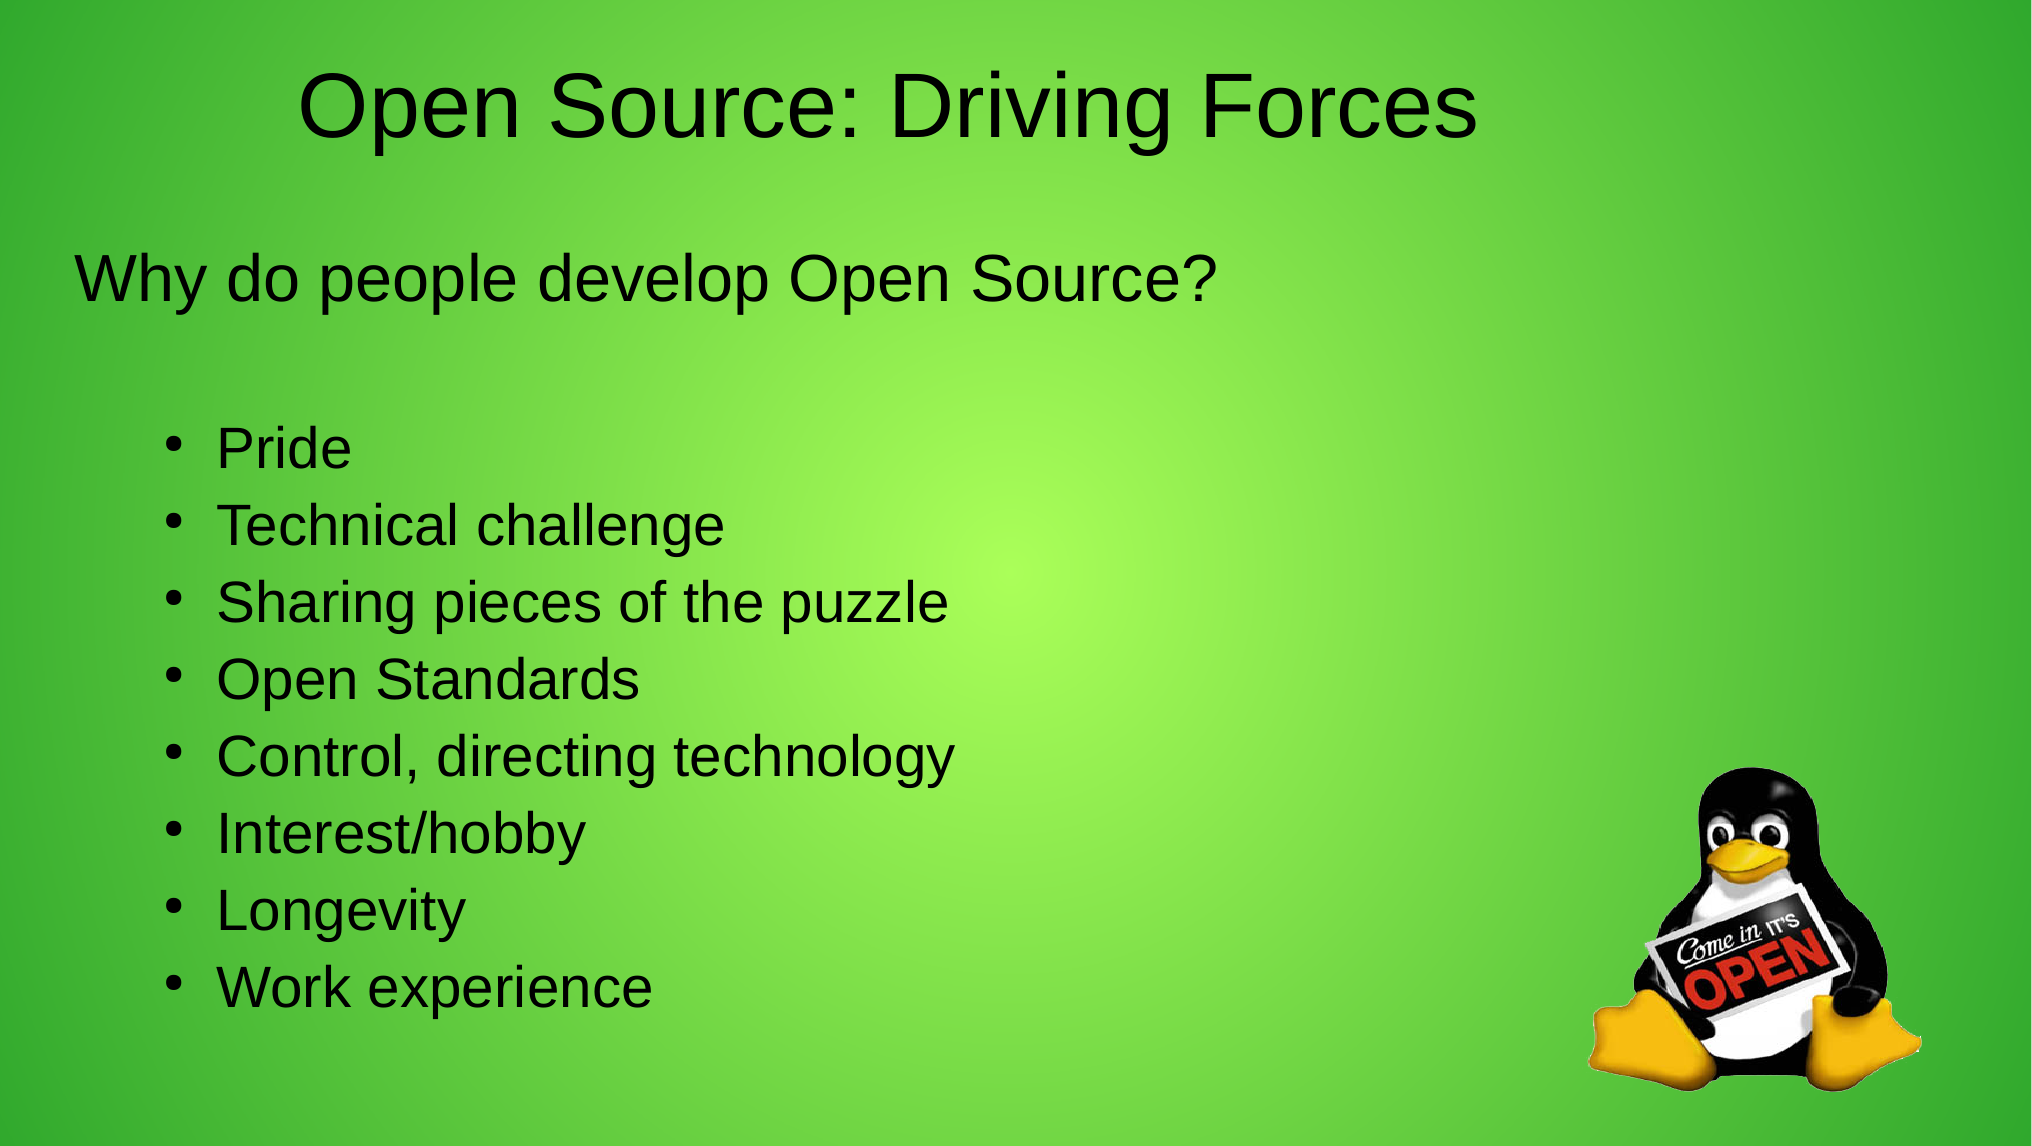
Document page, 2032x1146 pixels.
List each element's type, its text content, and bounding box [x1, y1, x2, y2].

picture [0, 0, 2032, 1146]
title Open Source: Driving Forces [75, 32, 1705, 170]
list Why do people develop Open Source? Pride Technical challenge Sharing pieces of the puzzle Open Standards Control, directing technology Interest/hobby Longevity Work experience [74, 212, 1940, 1098]
